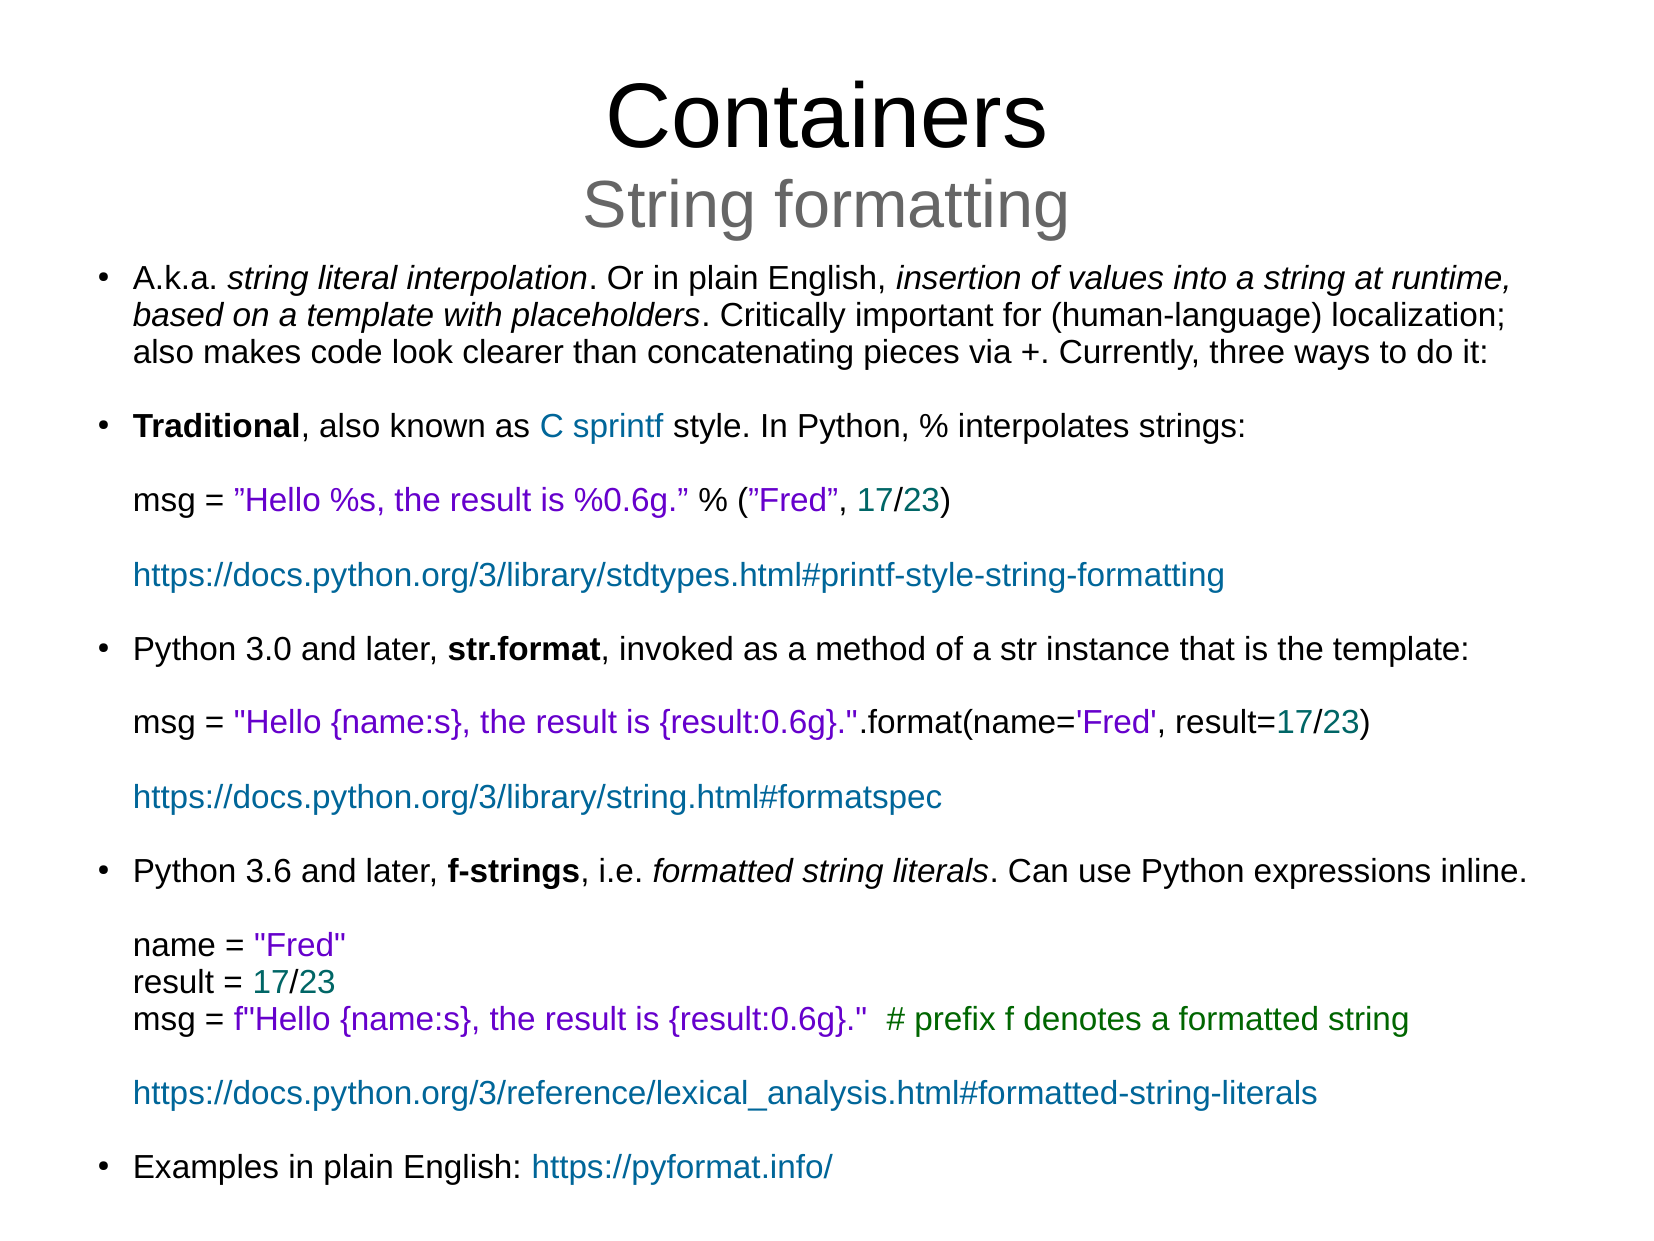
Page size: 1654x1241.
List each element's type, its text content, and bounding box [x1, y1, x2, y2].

text_box A.k.a. string literal interpolation. Or in plain English, insertion of values into a string at runtime, based on a template with placeholders. Critically important for (human-language) localization; also makes code look clearer than concatenating pieces via +. Currently, three ways to do it: Traditional, also known as C sprintf style. In Python, % interpolates strings: msg = ”Hello %s, the result is %0.6g.” % (”Fred”, 17/23) https://docs.python.org/3/library/stdtypes.html#printf-style-string-formatting Python 3.0 and later, str.format, invoked as a method of a str instance that is the template: msg = "Hello {name:s}, the result is {result:0.6g}.".format(name='Fred', result=17/23) https://docs.python.org/3/library/string.html#formatspec Python 3.6 and later, f-strings, i.e. formatted string literals. Can use Python expressions inline. name = "Fred" result = 17/23 msg = f"Hello {name:s}, the result is {result:0.6g}." # prefix f denotes a formatted string https://docs.python.org/3/reference/lexical_analysis.html#formatted-string-literals Examples in plain English: https://pyformat.info/ [82, 252, 1561, 1241]
title Containers String formatting [82, 49, 1571, 257]
